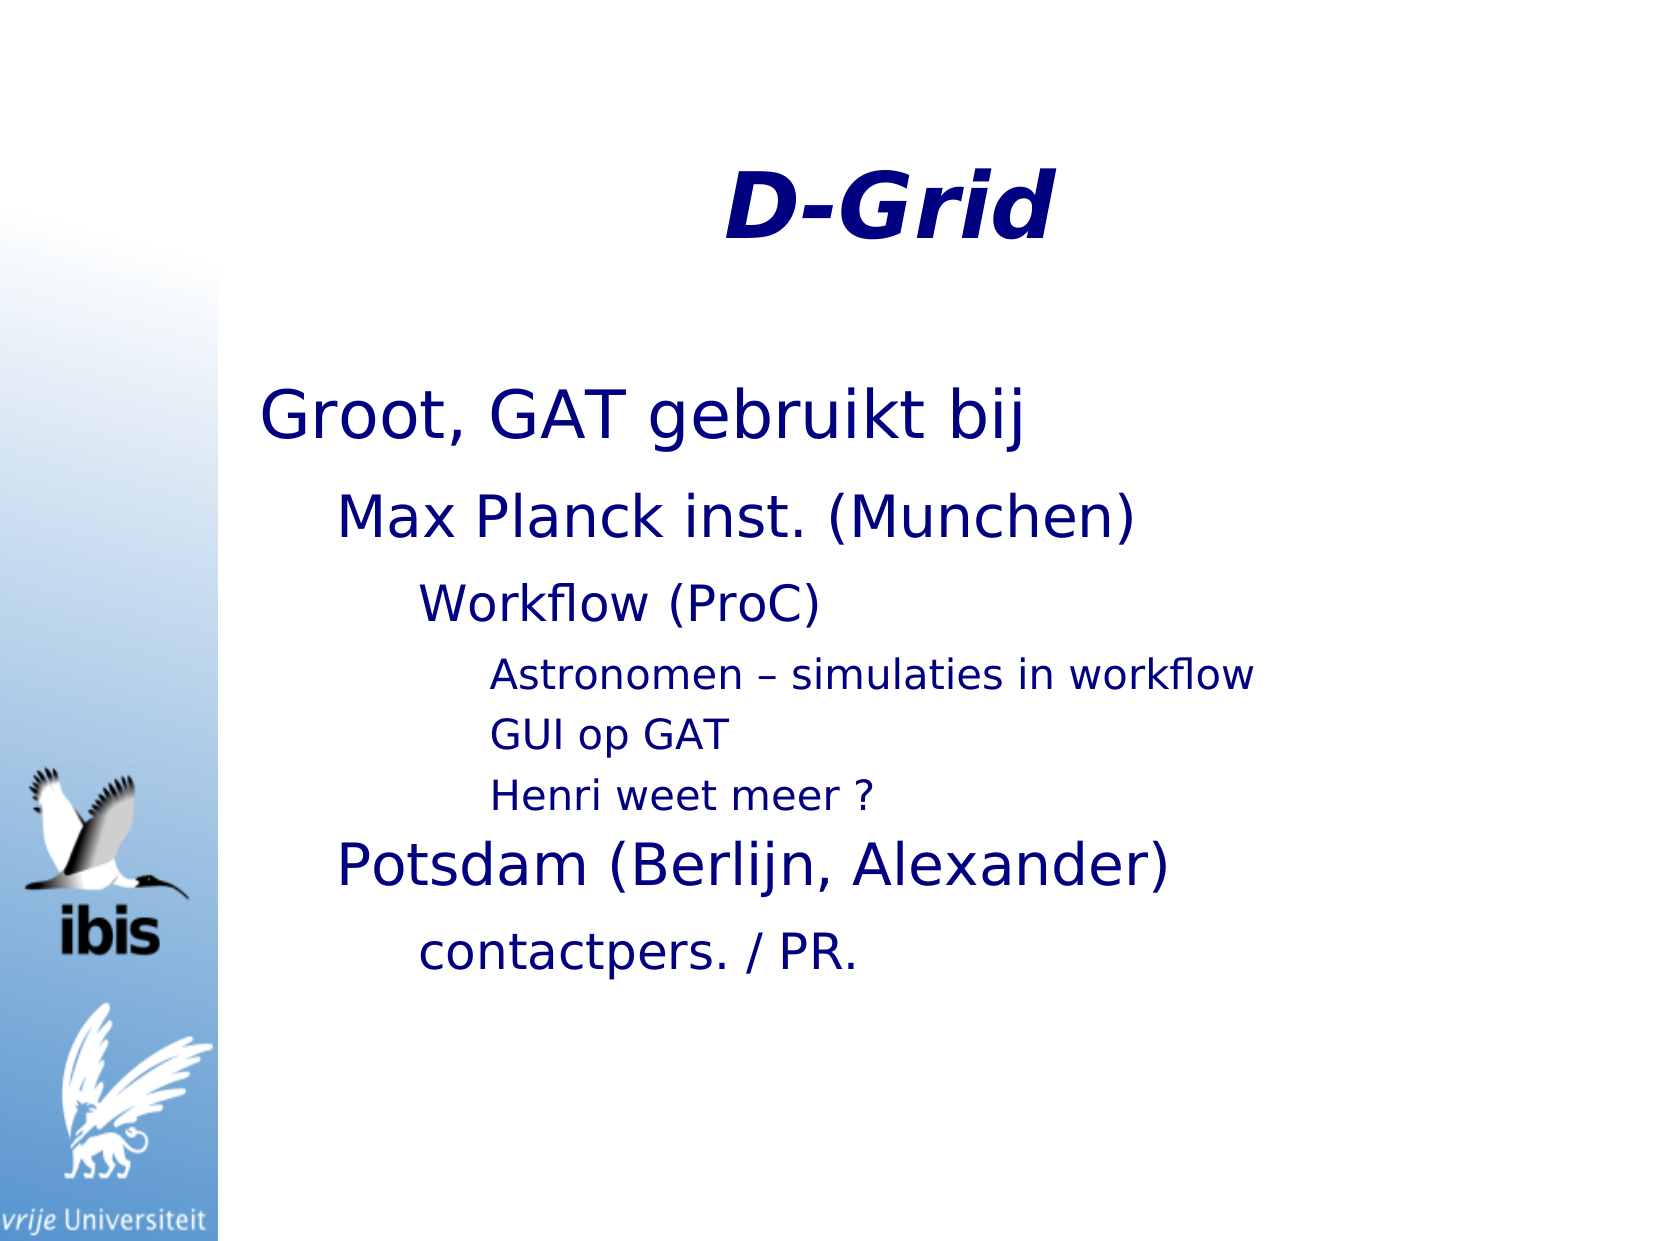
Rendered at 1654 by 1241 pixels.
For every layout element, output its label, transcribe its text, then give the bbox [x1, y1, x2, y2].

list Groot, GAT gebruikt bij Max Planck inst. (Munchen) Workflow (ProC) Astronomen – simulaties in workflow GUI op GAT Henri weet meer ? Potsdam (Berlijn, Alexander) contactpers. / PR. [241, 376, 1654, 1158]
title D-Grid [248, 102, 1534, 310]
picture [0, 0, 218, 1241]
